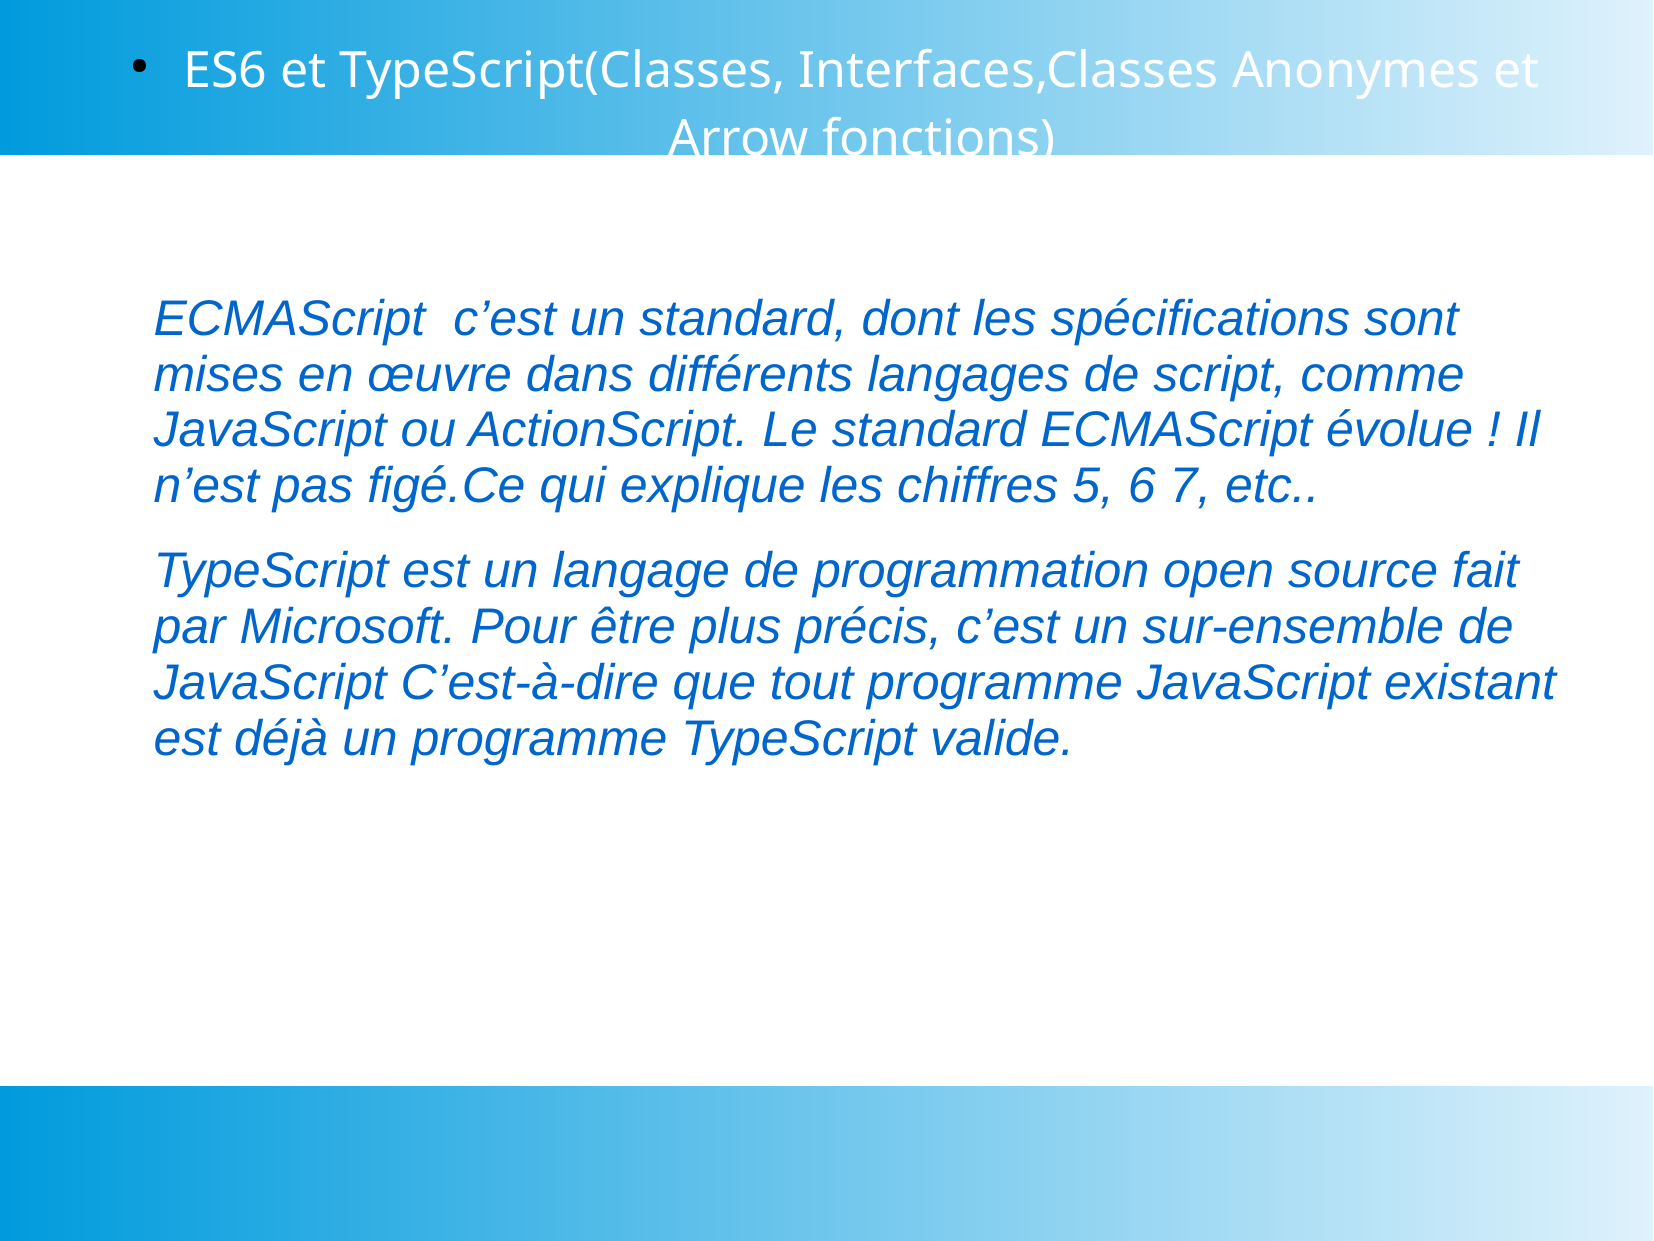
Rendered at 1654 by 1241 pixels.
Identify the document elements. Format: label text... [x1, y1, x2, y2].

title ES6 et TypeScript(Classes, Interfaces,Classes Anonymes et Arrow fonctions) [82, 35, 1571, 168]
list ECMAScript c’est un standard, dont les spécifications sont mises en œuvre dans différents langages de script, comme JavaScript ou ActionScript. Le standard ECMAScript évolue ! Il n’est pas figé.Ce qui explique les chiffres 5, 6 7, etc.. TypeScript est un langage de programmation open source fait par Microsoft. Pour être plus précis, c’est un sur-ensemble de JavaScript C’est-à-dire que tout programme JavaScript existant est déjà un programme TypeScript valide. [82, 290, 1571, 1010]
